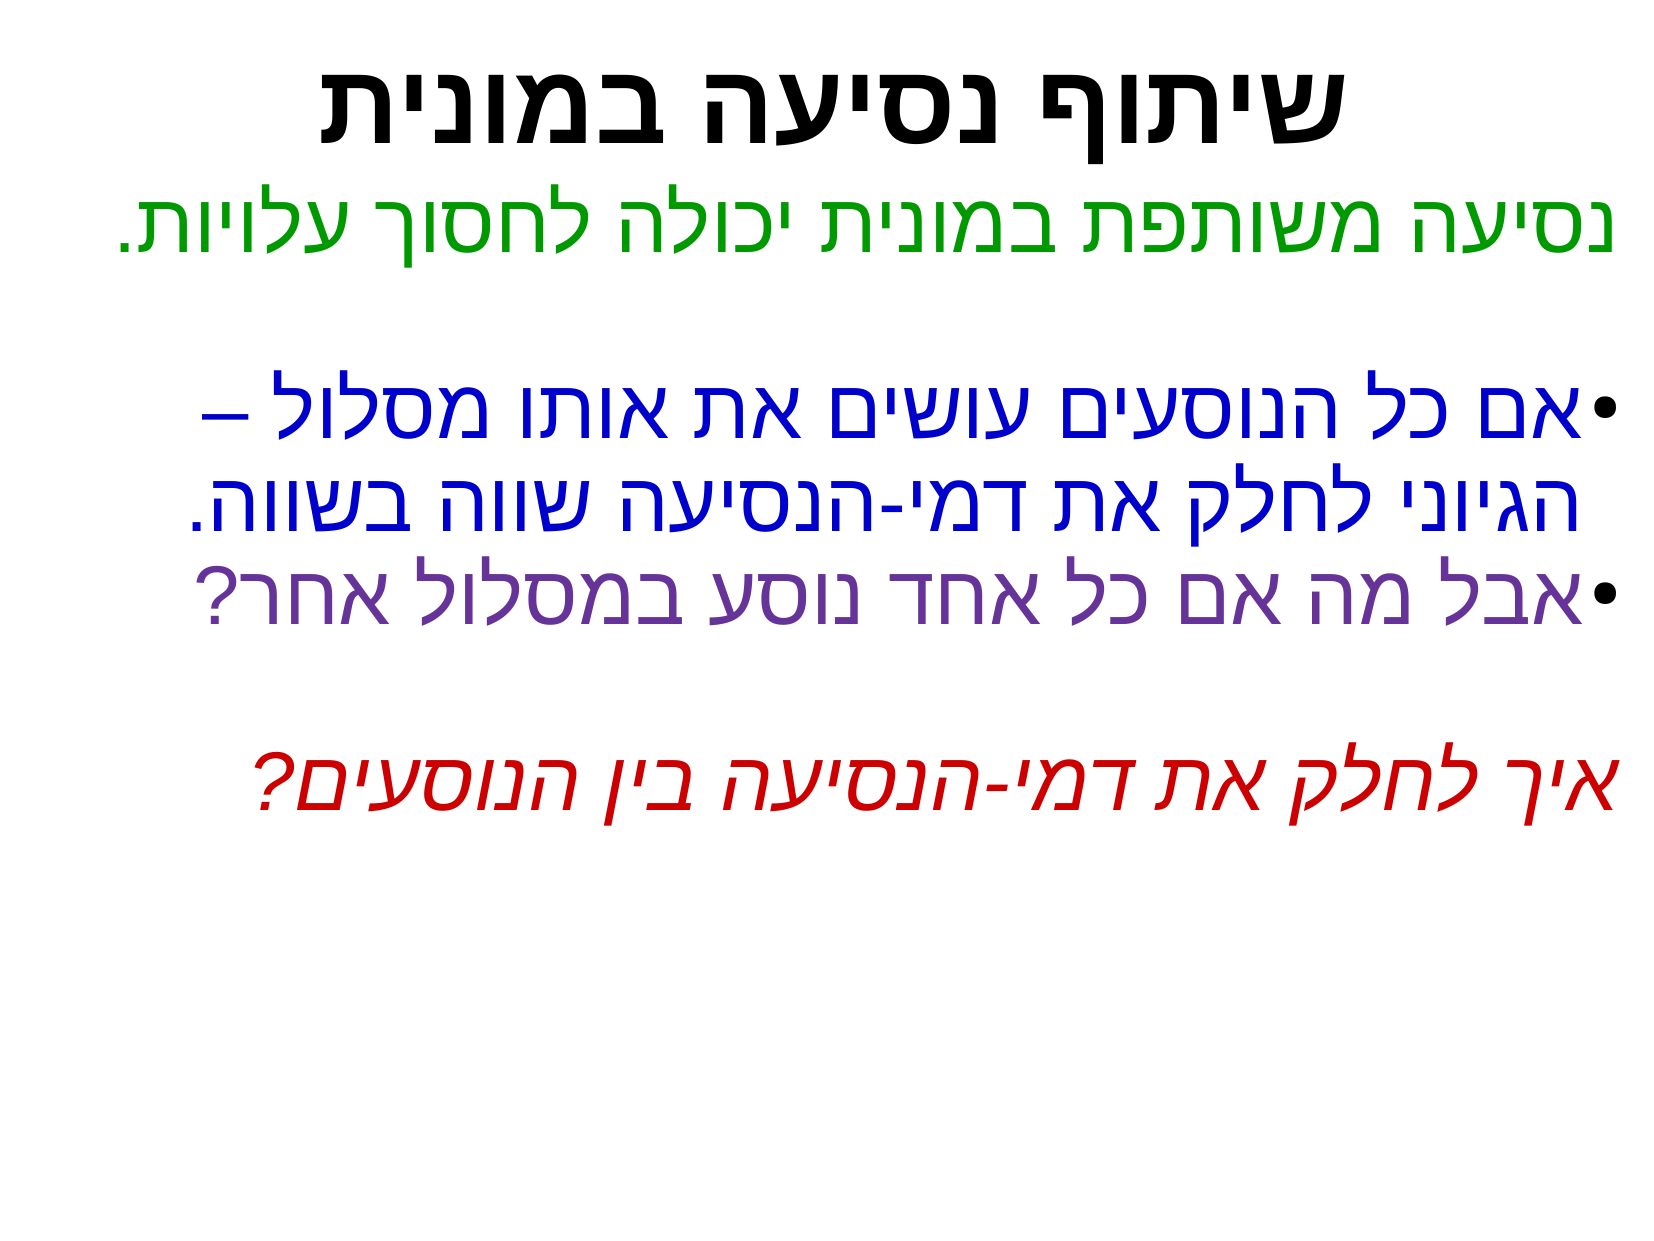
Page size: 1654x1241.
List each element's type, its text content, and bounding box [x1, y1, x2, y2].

text_box נסיעה משותפת במונית יכולה לחסוך עלויות. אם כל הנוסעים עושים את אותו מסלול – הגיוני לחלק את דמי-הנסיעה שווה בשווה. אבל מה אם כל אחד נוסע במסלול אחר? איך לחלק את דמי-הנסיעה בין הנוסעים? [15, 169, 1636, 1208]
title שיתוף נסיעה במונית [15, 0, 1654, 215]
